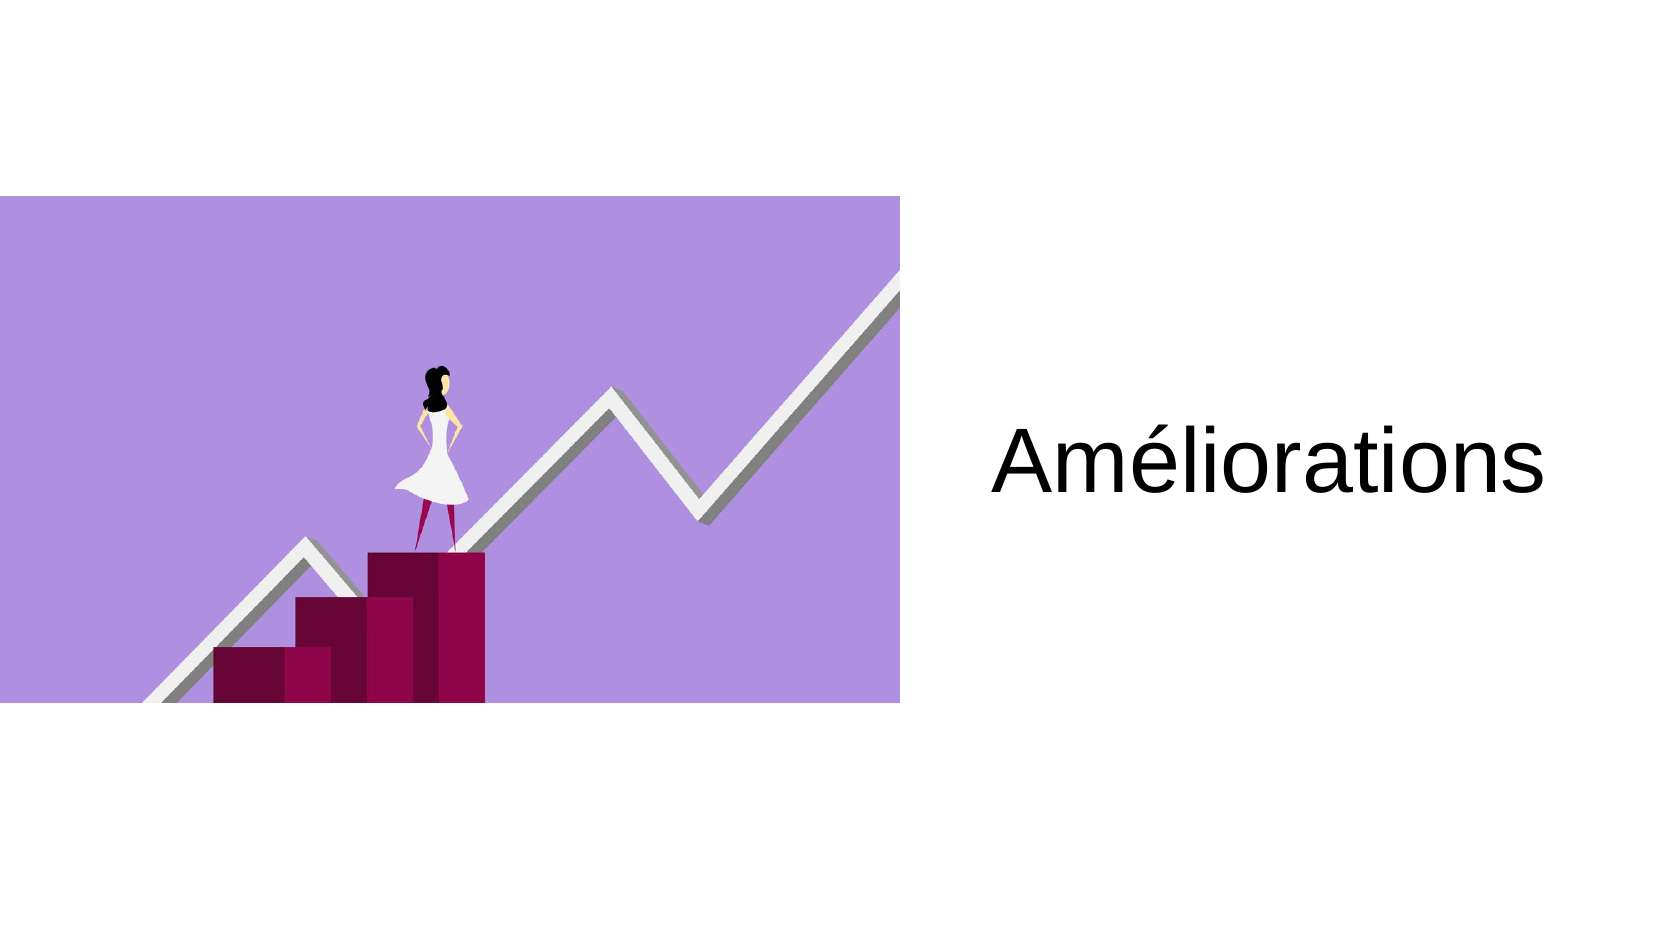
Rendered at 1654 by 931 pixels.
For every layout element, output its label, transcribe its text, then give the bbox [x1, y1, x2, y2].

title Améliorations [950, 204, 1589, 717]
picture [0, 196, 900, 703]
